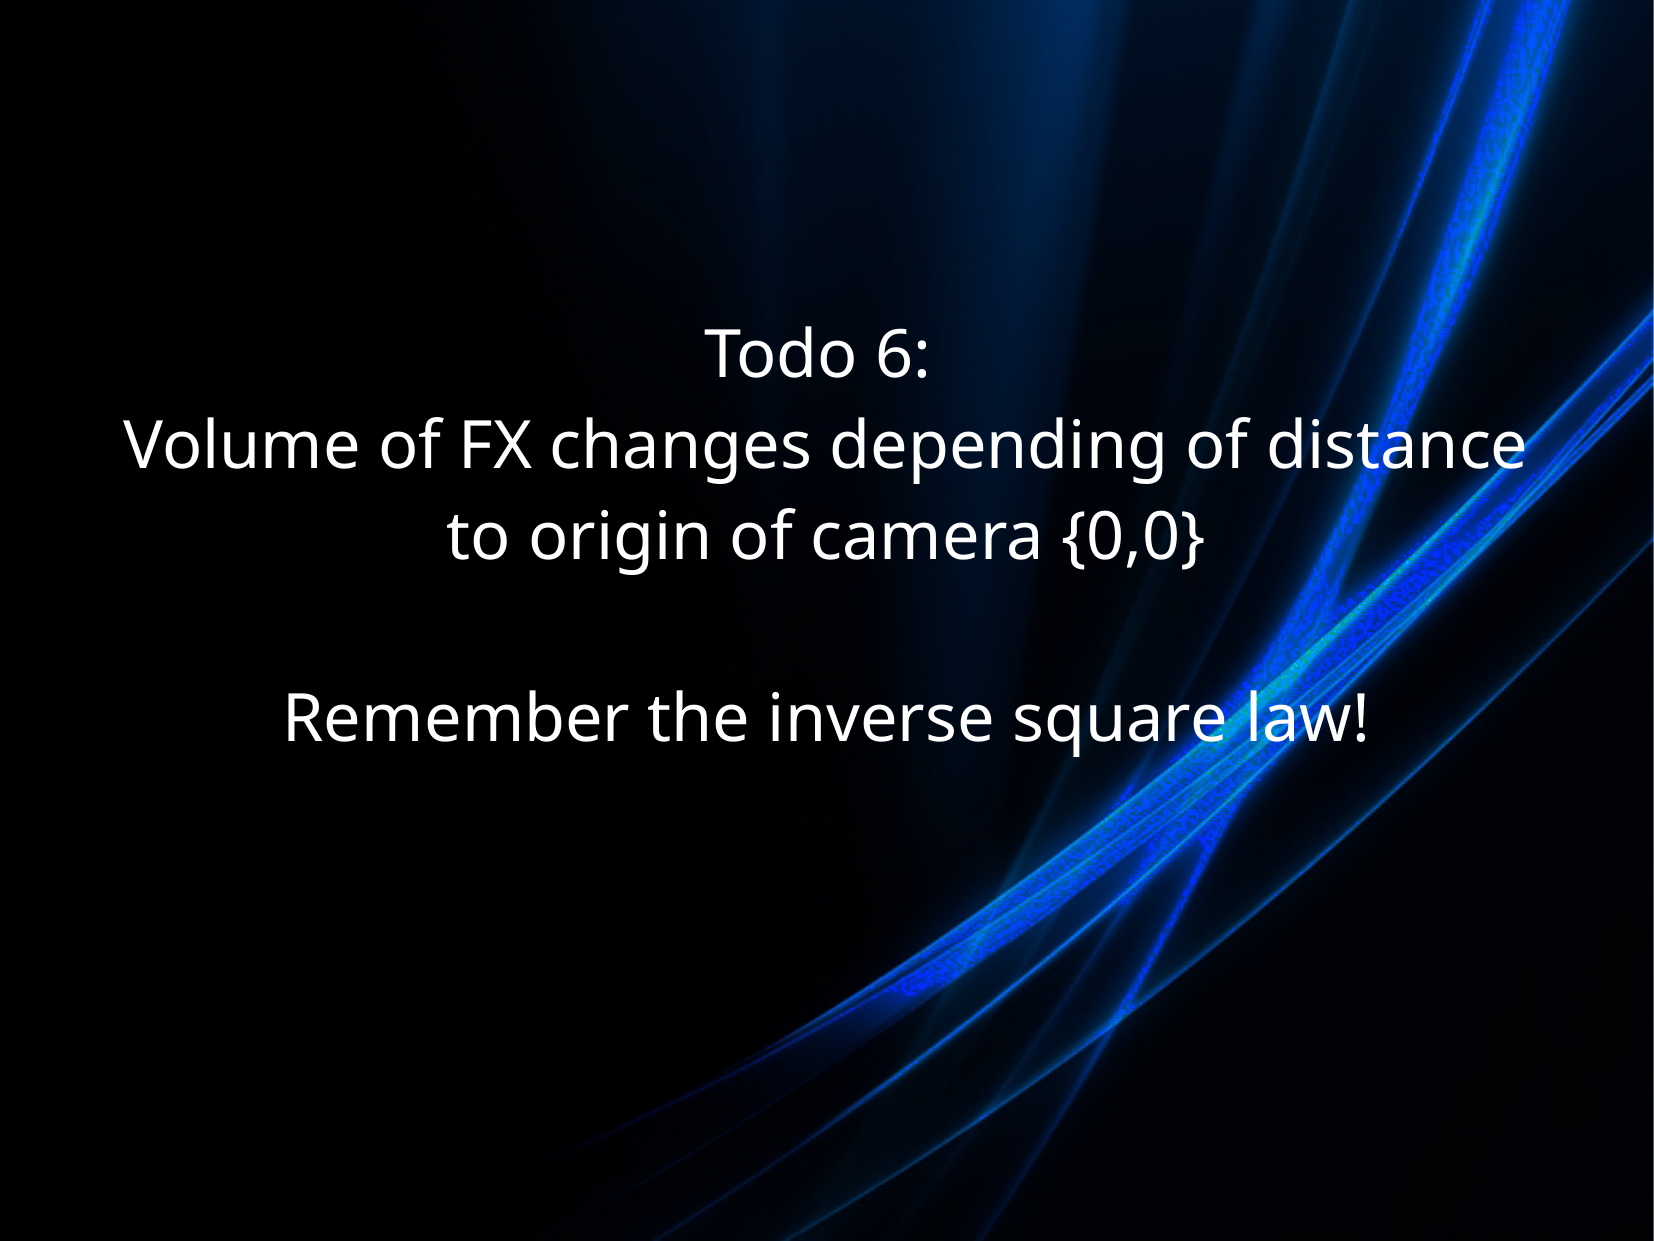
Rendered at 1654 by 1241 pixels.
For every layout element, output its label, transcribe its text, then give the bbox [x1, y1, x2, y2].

subtitle Todo 6: Volume of FX changes depending of distance to origin of camera {0,0} Remember the inverse square law! [82, 49, 1571, 1109]
picture [0, 0, 1654, 1241]
